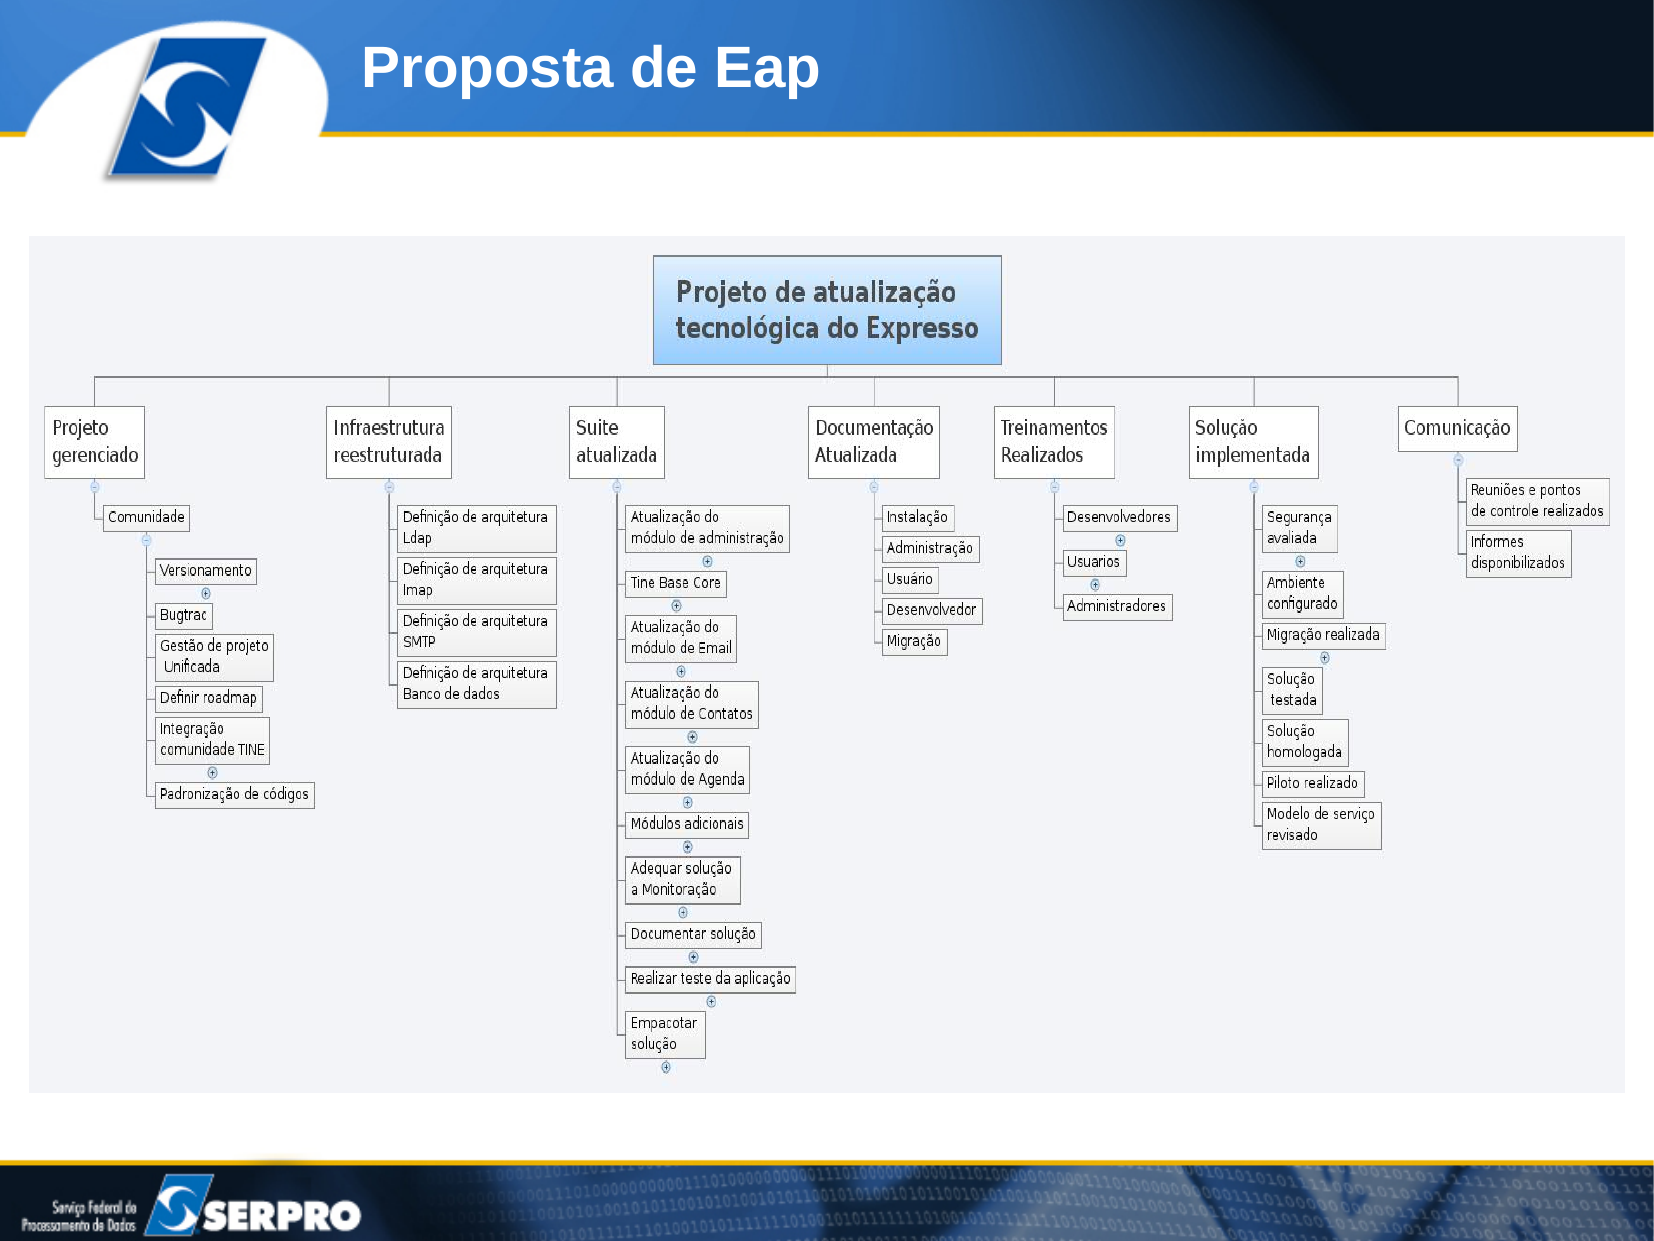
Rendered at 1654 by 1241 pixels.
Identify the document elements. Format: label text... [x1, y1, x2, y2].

picture [0, 0, 1654, 1241]
title Proposta de Eap [361, 32, 1603, 102]
